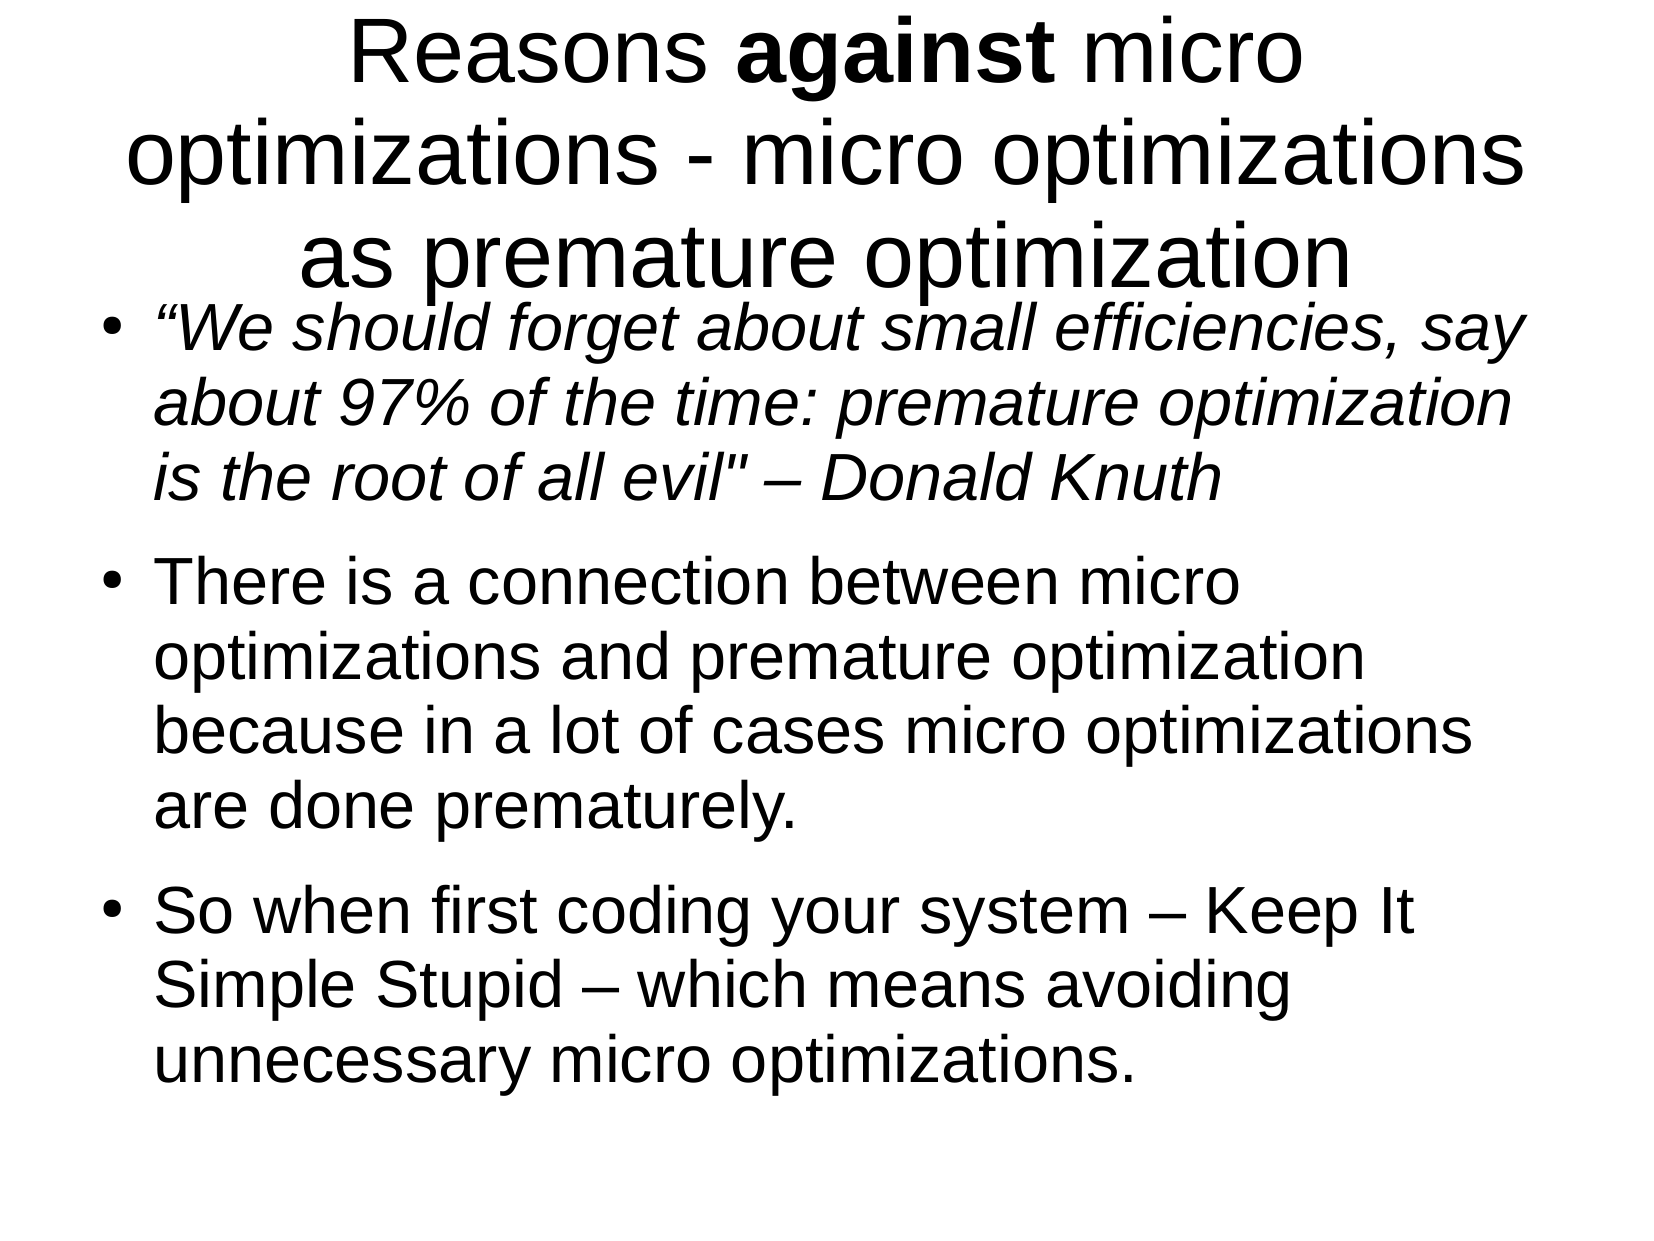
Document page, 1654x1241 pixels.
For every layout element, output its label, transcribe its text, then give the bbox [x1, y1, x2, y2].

title Reasons against micro optimizations - micro optimizations as premature optimization [82, 0, 1571, 290]
list “We should forget about small efficiencies, say about 97% of the time: premature optimization is the root of all evil" – Donald Knuth There is a connection between micro optimizations and premature optimization because in a lot of cases micro optimizations are done prematurely. So when first coding your system – Keep It Simple Stupid – which means avoiding unnecessary micro optimizations. [82, 290, 1571, 1109]
